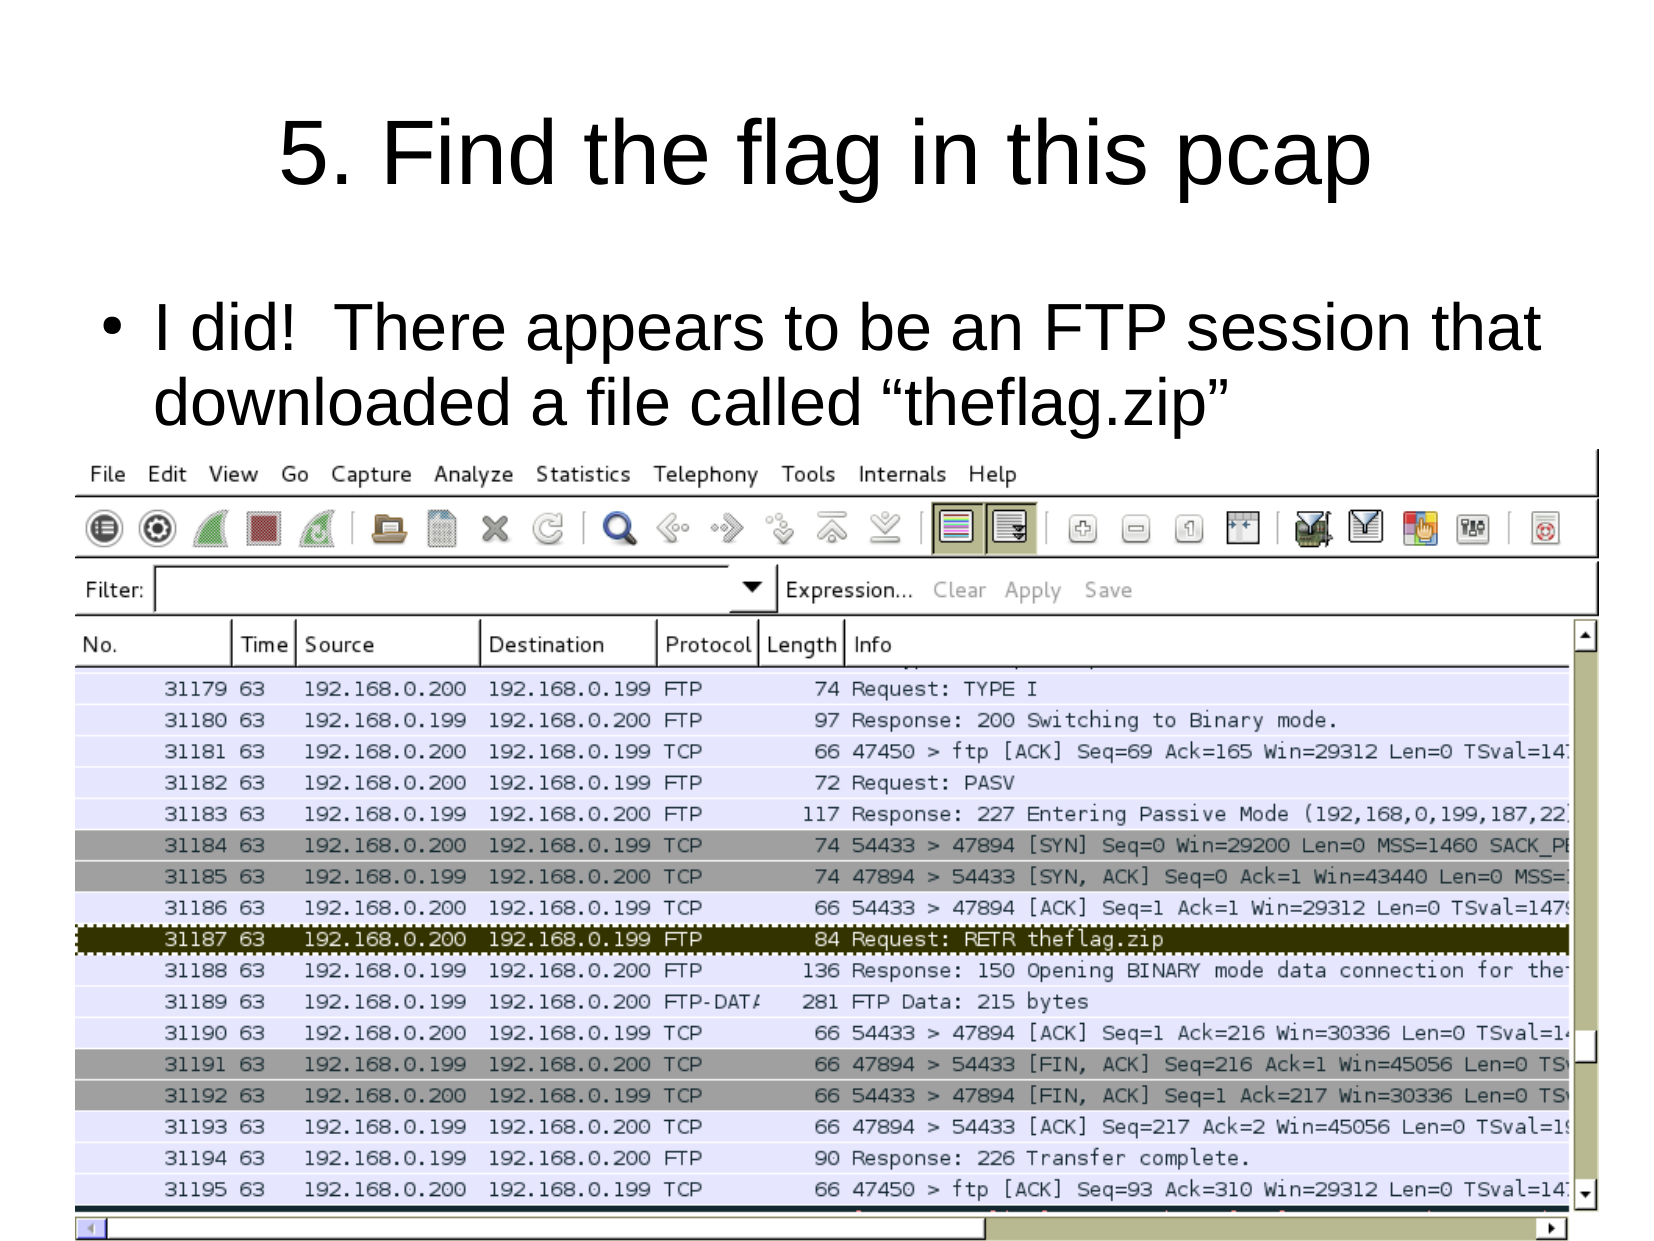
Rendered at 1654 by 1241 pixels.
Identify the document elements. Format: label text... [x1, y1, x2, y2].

title 5. Find the flag in this pcap [82, 49, 1571, 257]
list I did! There appears to be an FTP session that downloaded a file called “theflag.zip” [82, 290, 1571, 449]
picture [75, 449, 1599, 1241]
